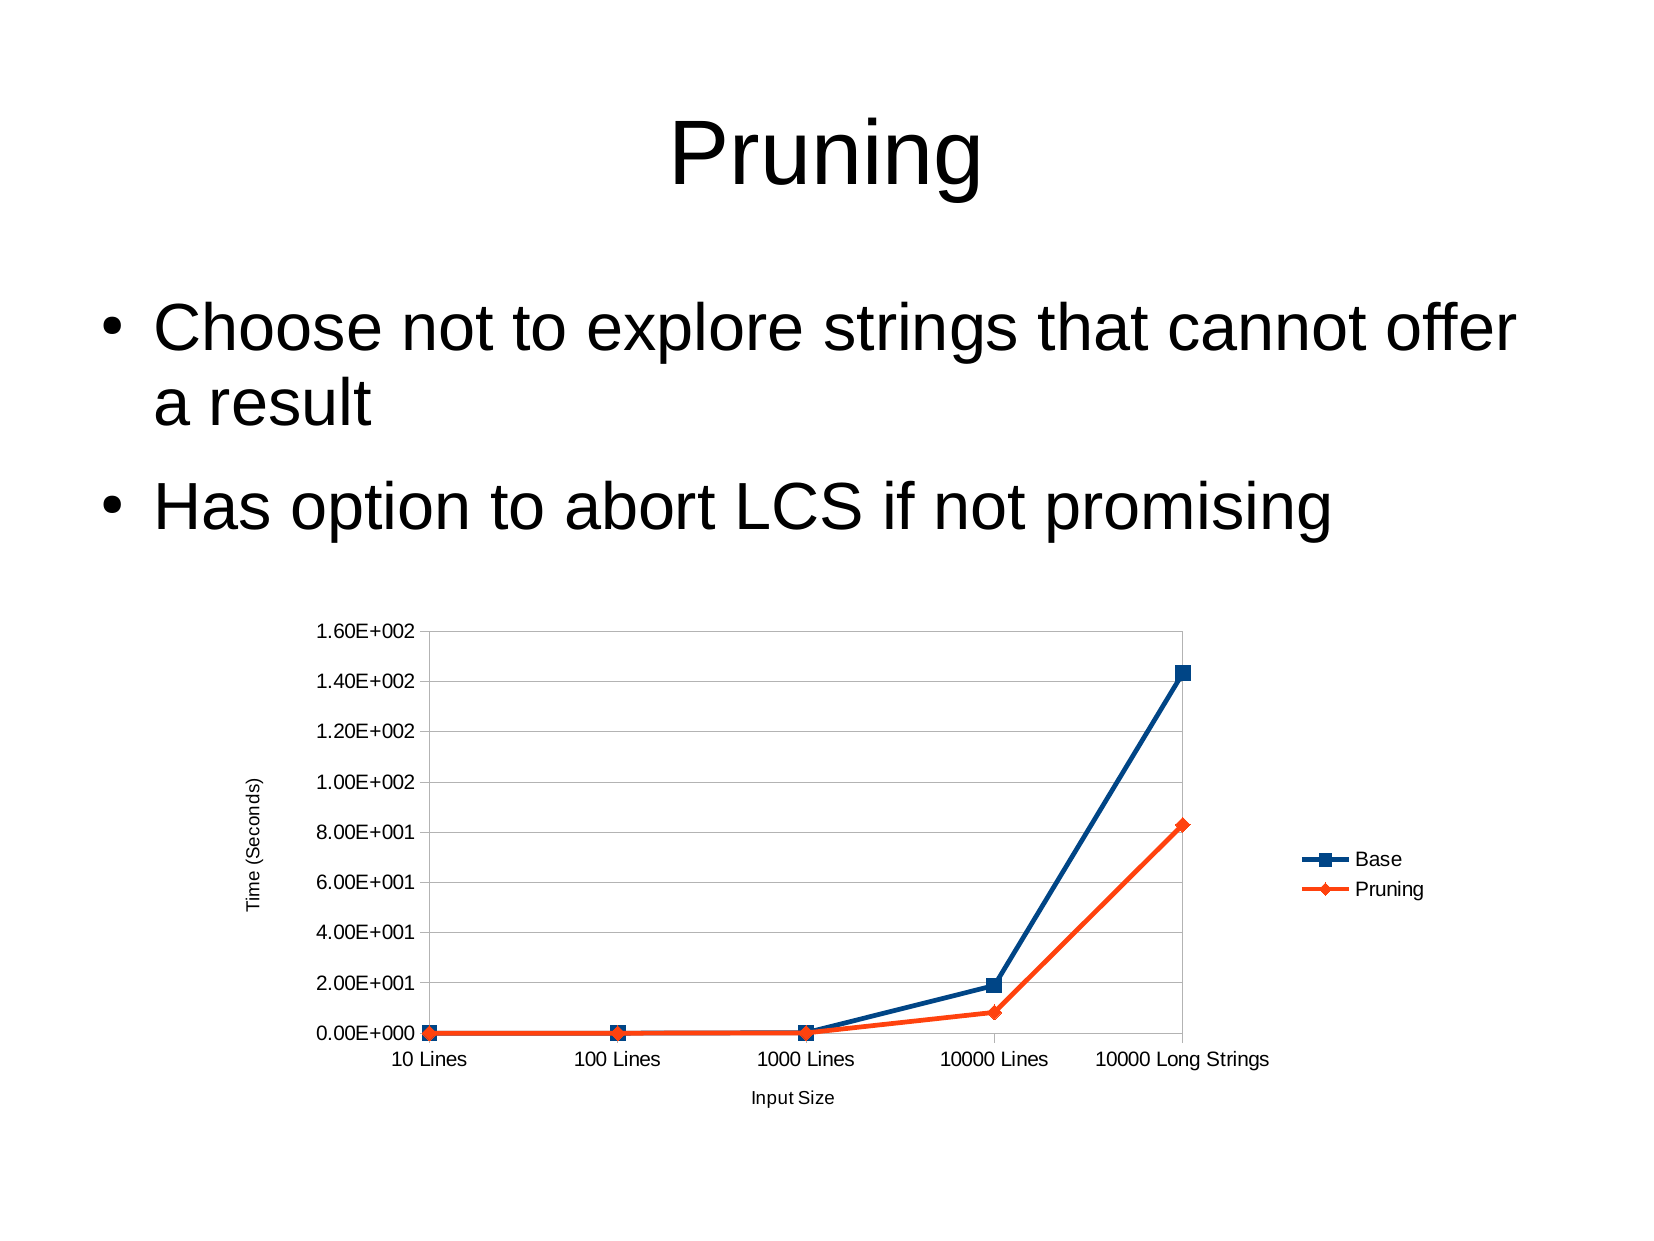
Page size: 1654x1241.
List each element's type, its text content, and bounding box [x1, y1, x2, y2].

list Choose not to explore strings that cannot offer a result Has option to abort LCS if not promising [82, 290, 1538, 1010]
chart [210, 609, 1444, 1141]
title Pruning [82, 49, 1571, 257]
